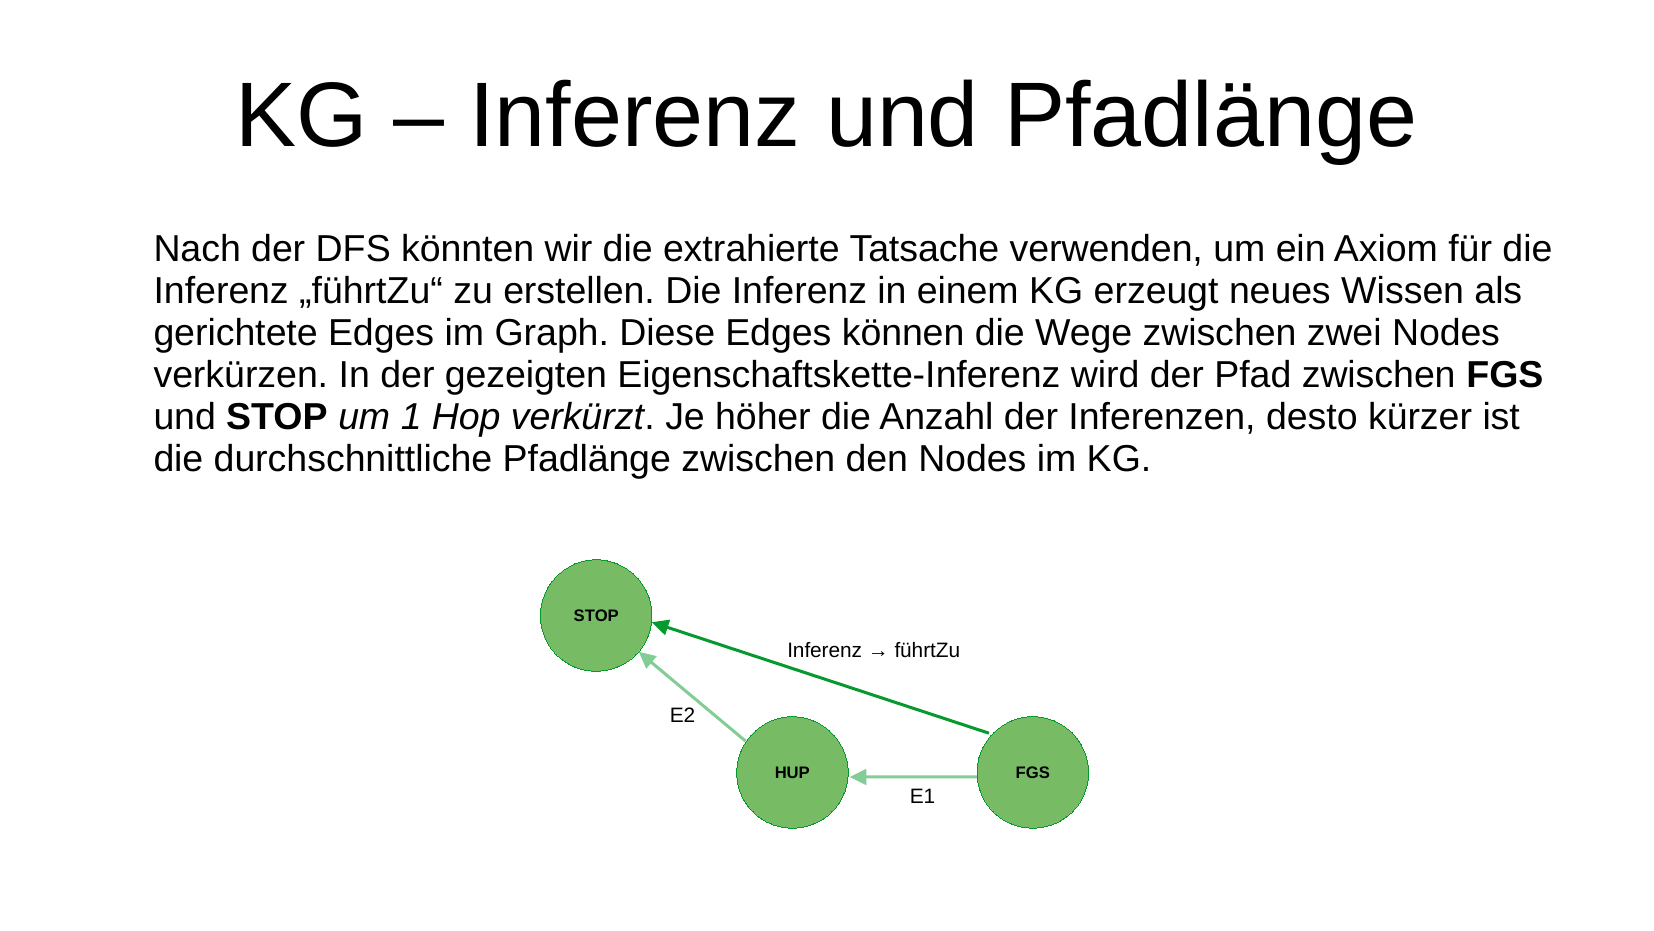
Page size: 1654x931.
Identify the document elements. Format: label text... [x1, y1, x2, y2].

text_box E2 [655, 696, 718, 736]
text_box STOP [540, 559, 652, 672]
title KG – Inferenz und Pfadlänge [82, 37, 1571, 193]
list Nach der DFS könnten wir die extrahierte Tatsache verwenden, um ein Axiom für die Inferenz „führtZu“ zu erstellen. Die Inferenz in einem KG erzeugt neues Wissen als gerichtete Edges im Graph. Diese Edges können die Wege zwischen zwei Nodes verkürzen. In der gezeigten Eigenschaftskette-Inferenz wird der Pfad zwischen FGS und STOP um 1 Hop verkürzt. Je höher die Anzahl der Inferenzen, desto kürzer ist die durchschnittliche Pfadlänge zwischen den Nodes im KG. [82, 227, 1579, 858]
text_box E1 [895, 777, 956, 816]
text_box Inferenz → führtZu [772, 631, 989, 670]
text_box HUP [736, 716, 849, 829]
text_box FGS [977, 716, 1089, 829]
